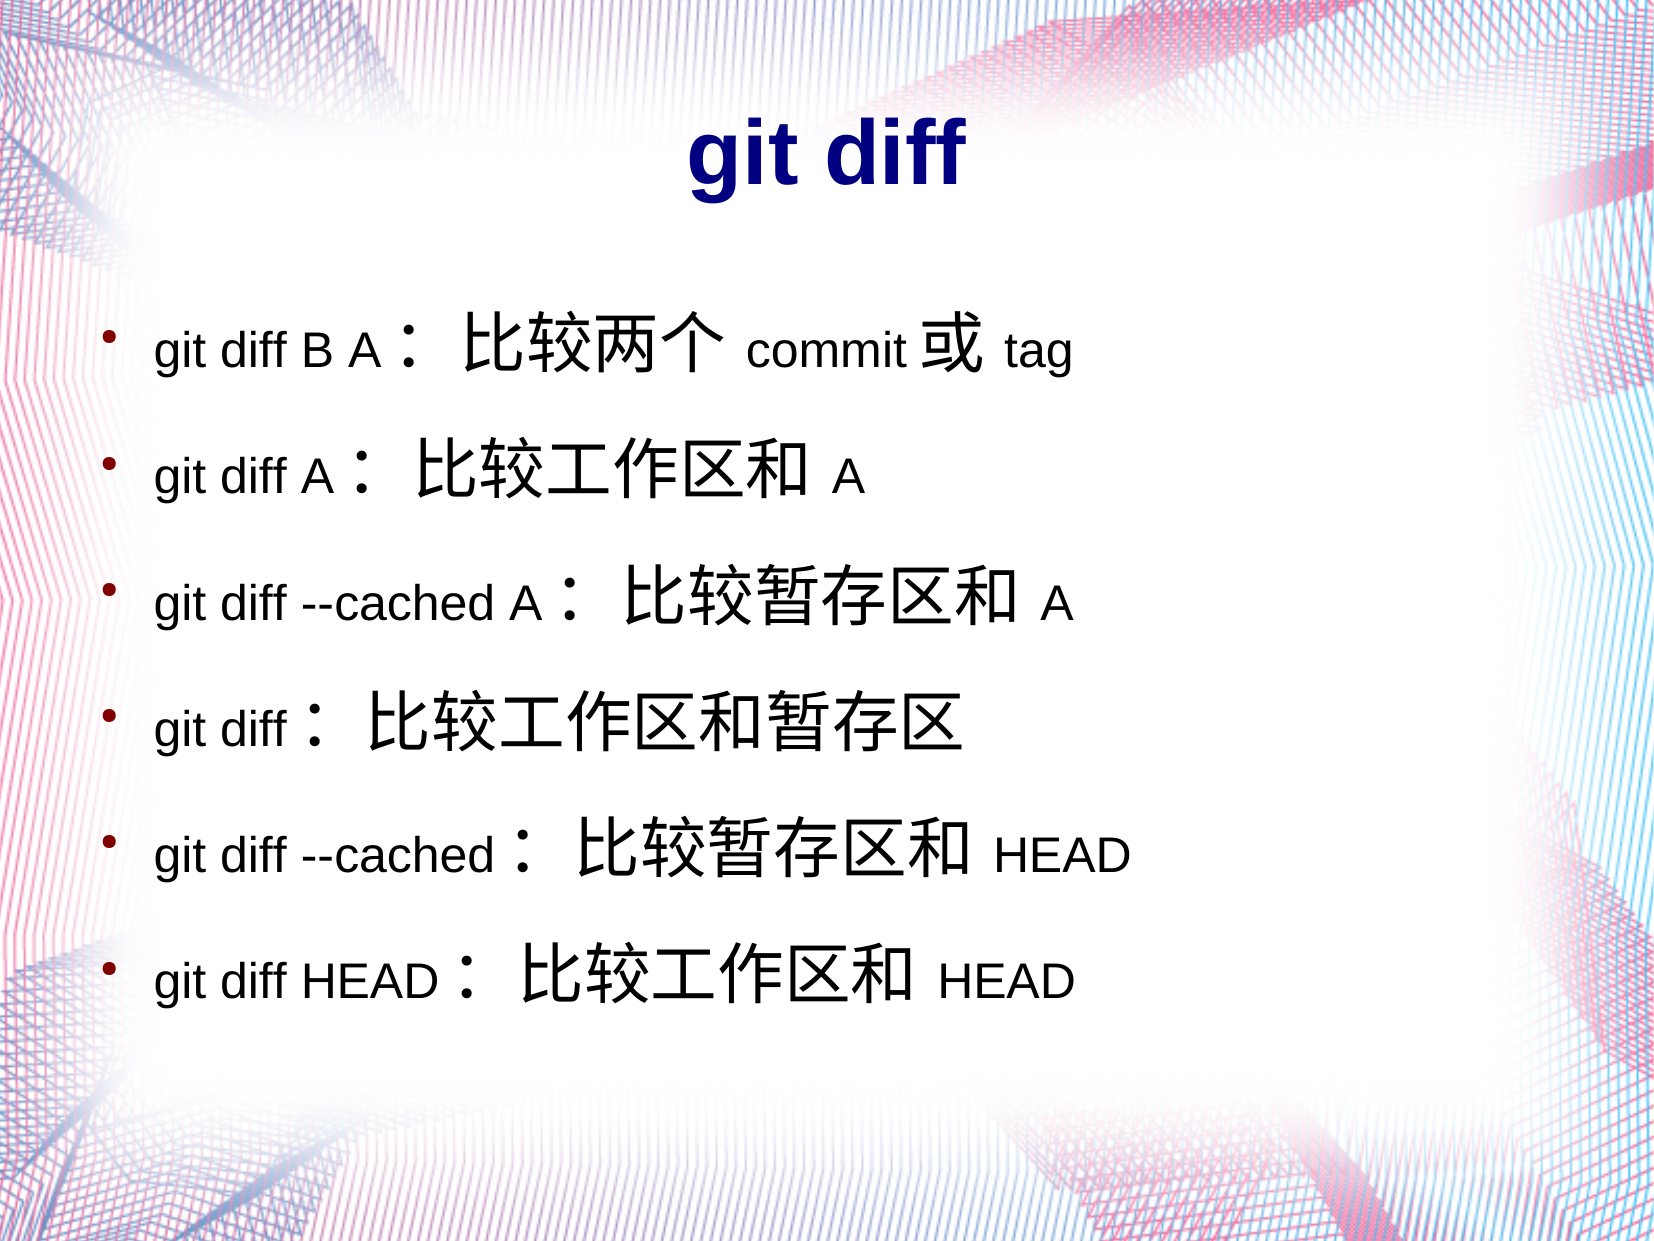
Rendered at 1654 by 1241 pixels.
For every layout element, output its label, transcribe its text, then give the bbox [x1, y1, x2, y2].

picture [0, 0, 1654, 1241]
list git diff B A：比较两个commit或tag git diff A：比较工作区和A git diff --cached A：比较暂存区和A git diff：比较工作区和暂存区 git diff --cached：比较暂存区和HEAD git diff HEAD：比较工作区和HEAD [82, 290, 1571, 1010]
title git diff [82, 49, 1571, 257]
